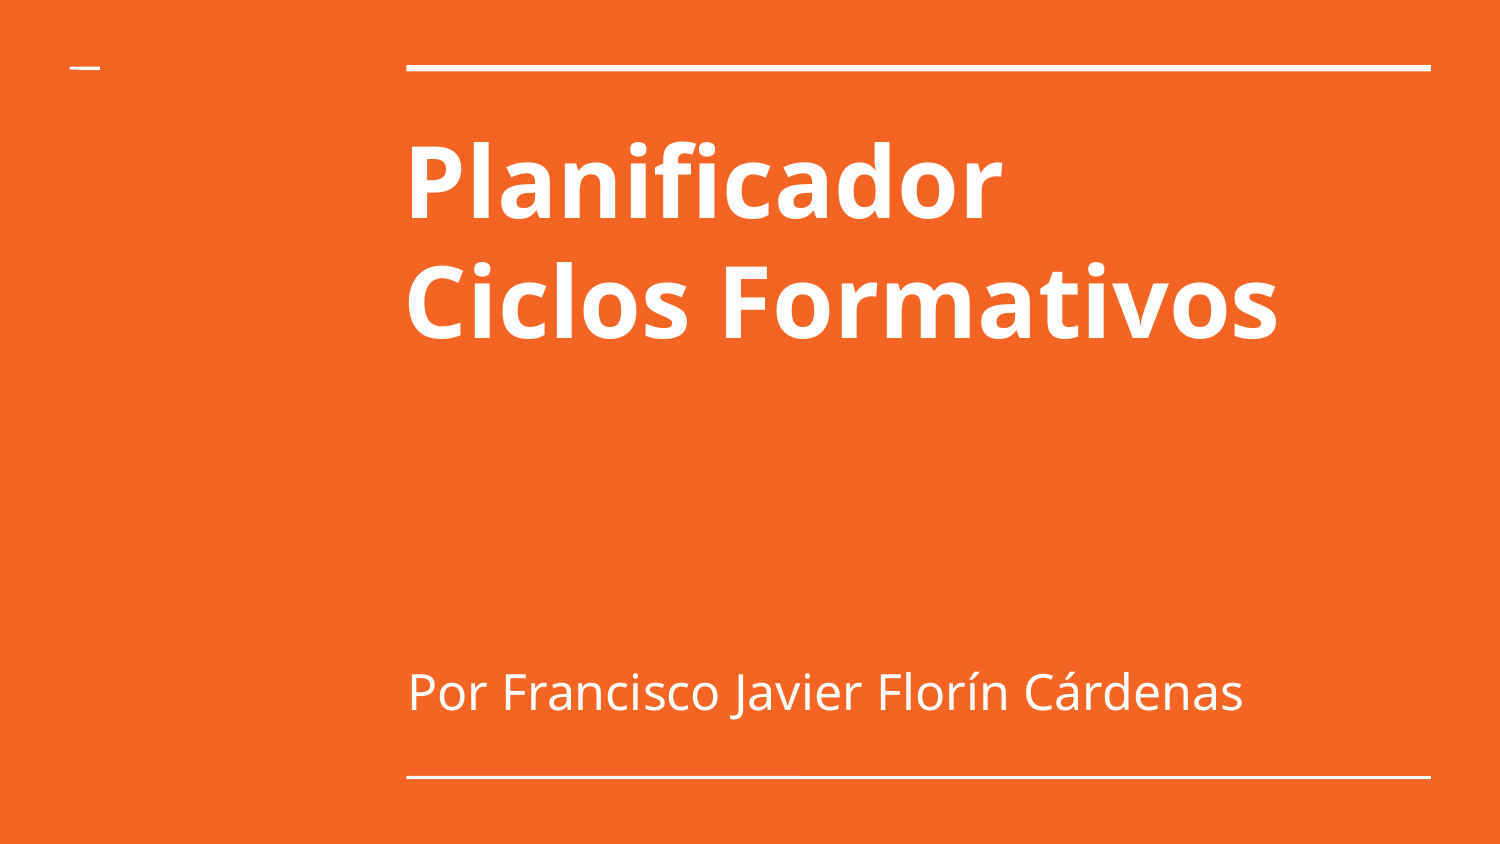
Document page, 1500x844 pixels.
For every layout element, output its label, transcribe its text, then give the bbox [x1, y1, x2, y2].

title Planificador Ciclos Formativos [389, 103, 1428, 357]
subtitle Por Francisco Javier Florín Cárdenas [392, 531, 1431, 735]
